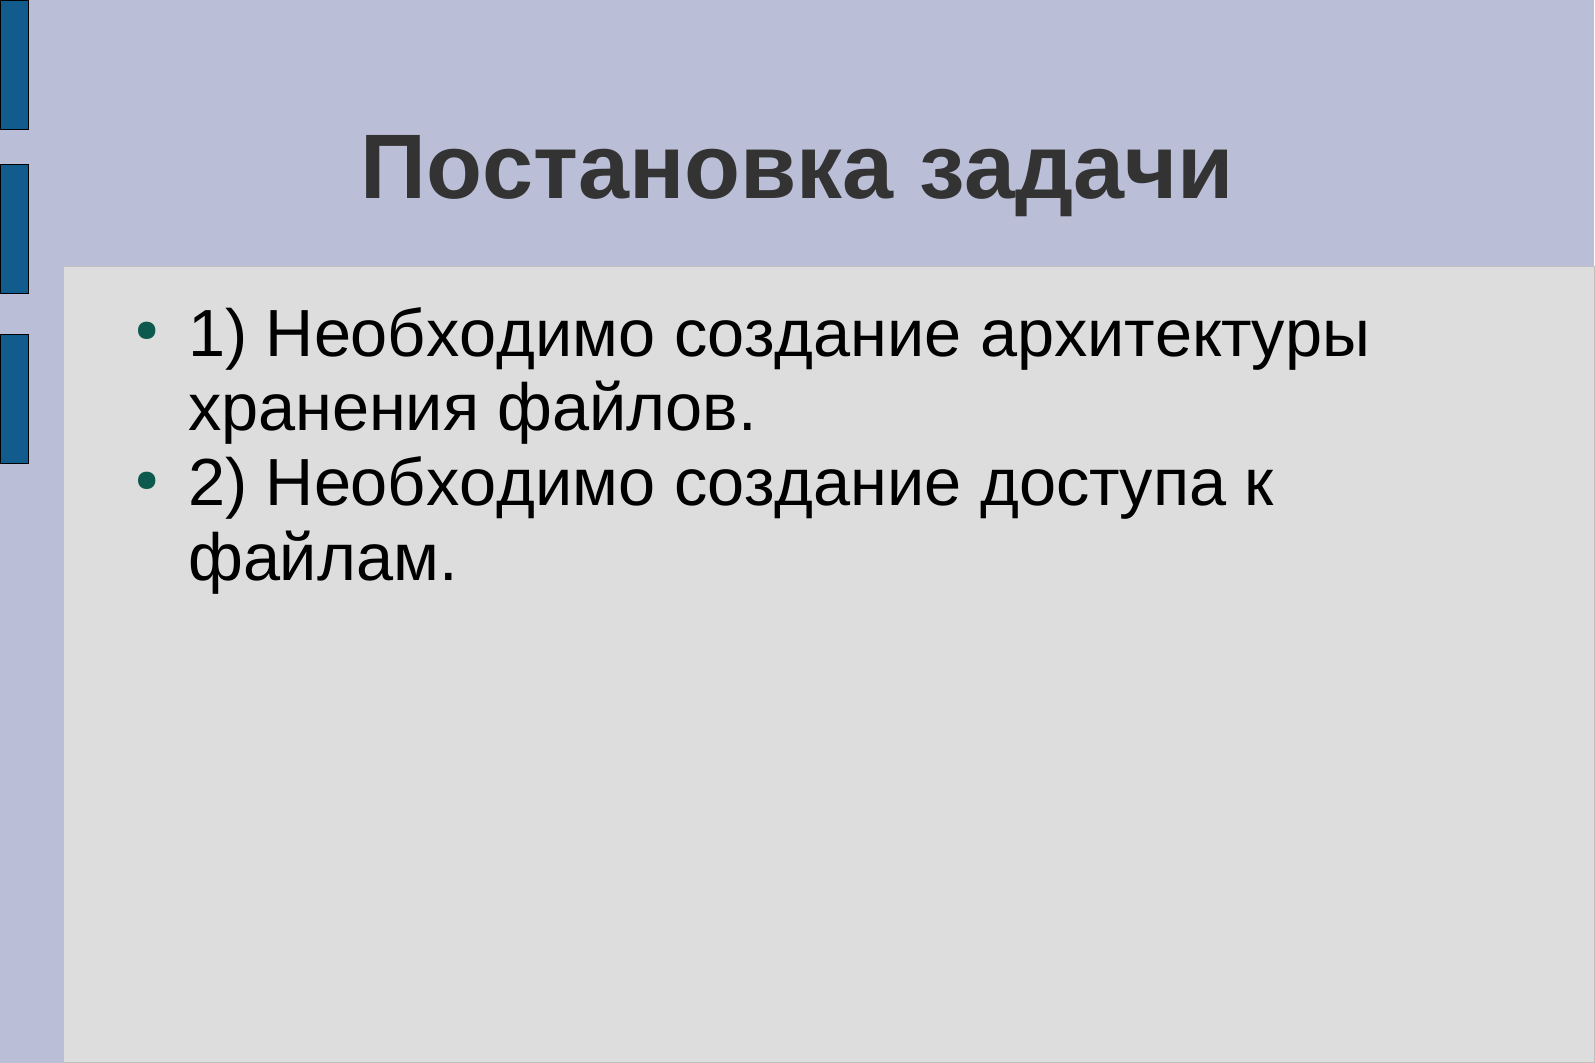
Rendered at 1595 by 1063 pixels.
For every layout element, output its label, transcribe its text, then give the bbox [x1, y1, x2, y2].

title Постановка задачи [117, 85, 1479, 249]
list 1) Необходимо создание архитектуры хранения файлов. 2) Необходимо создание доступа к файлам. [117, 295, 1479, 983]
